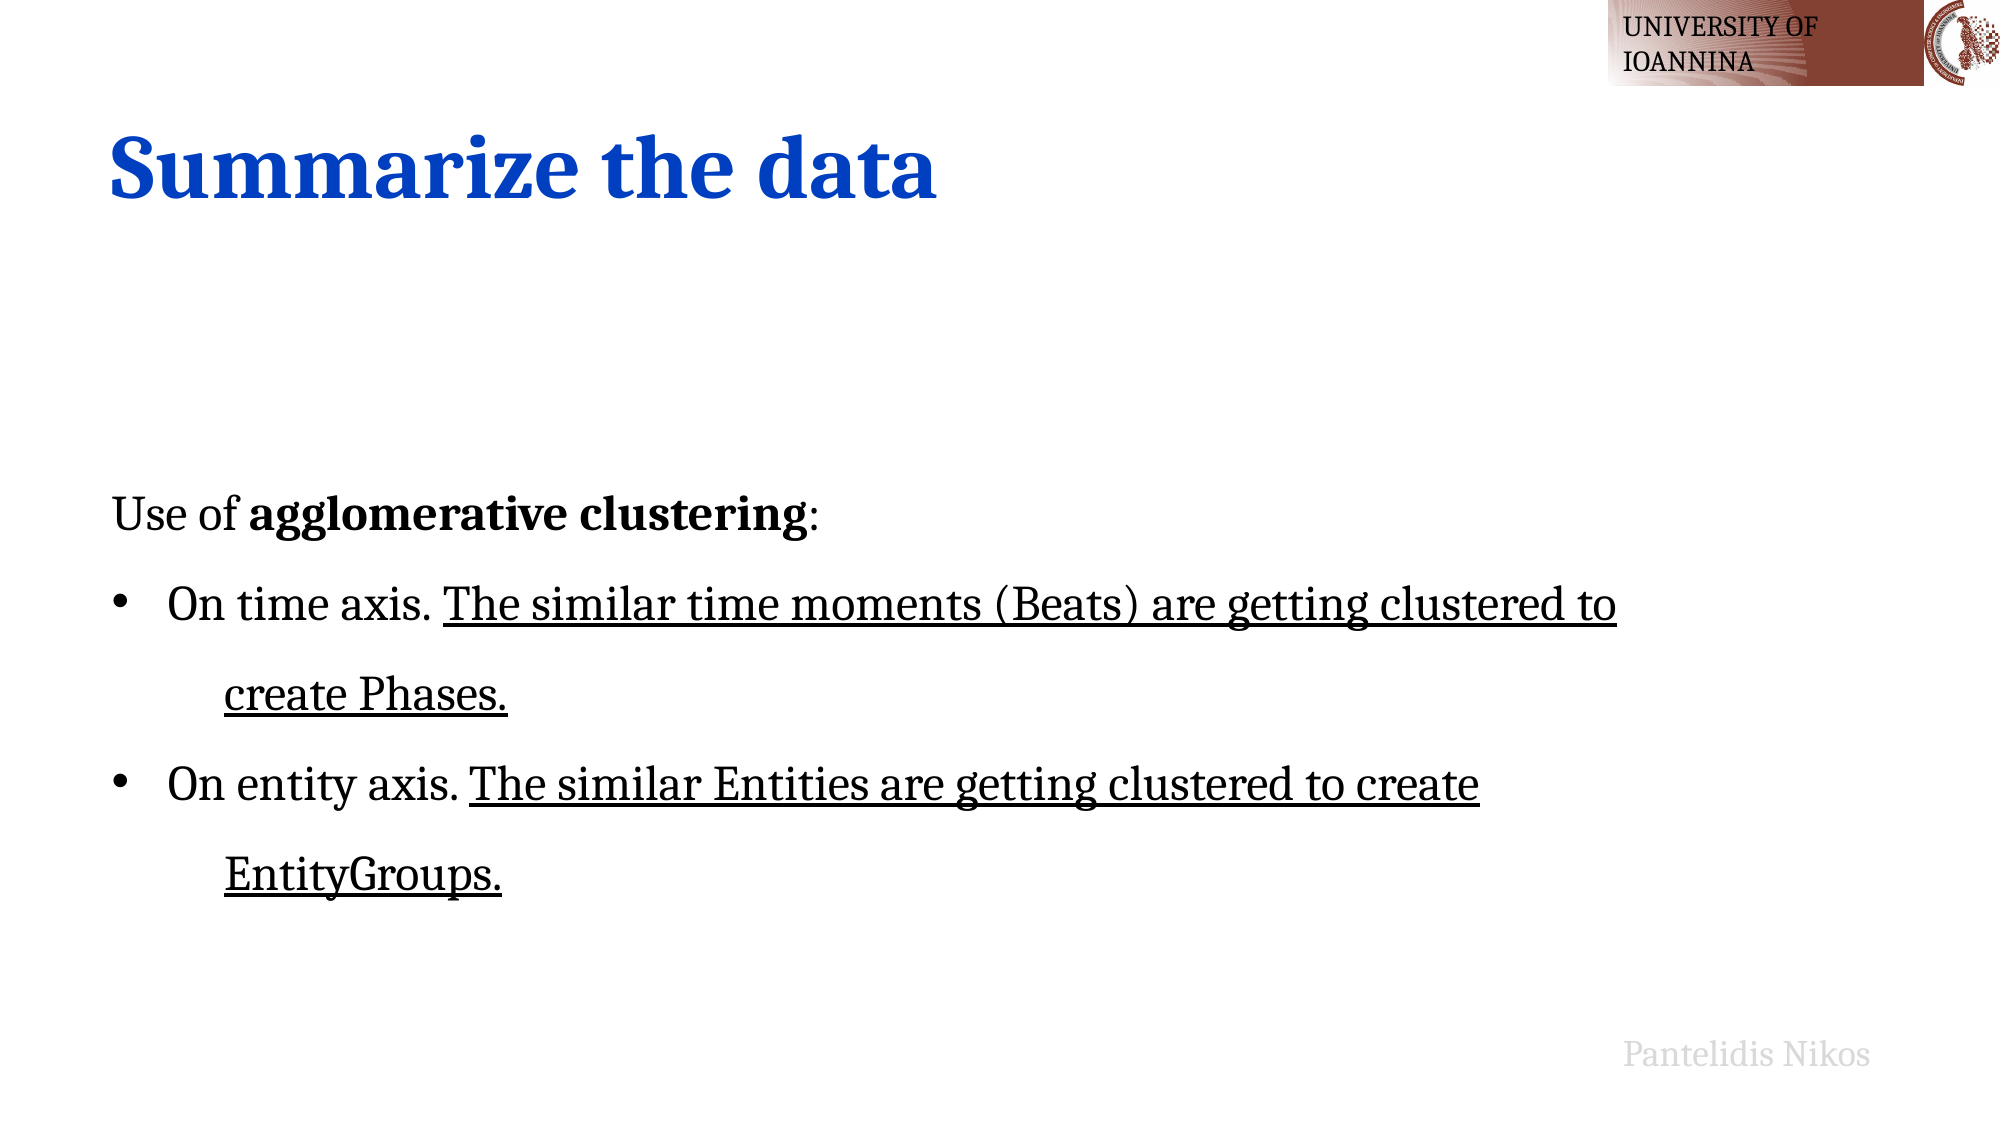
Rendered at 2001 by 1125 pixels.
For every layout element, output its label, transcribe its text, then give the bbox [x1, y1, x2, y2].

text_box Use of agglomerative clustering: On time axis. The similar time moments (Beats) are getting clustered to create Phases. On entity axis. The similar Entities are getting clustered to create EntityGroups. [96, 382, 1682, 908]
text_box Summarize the data [96, 112, 976, 225]
picture [1924, 0, 2001, 86]
